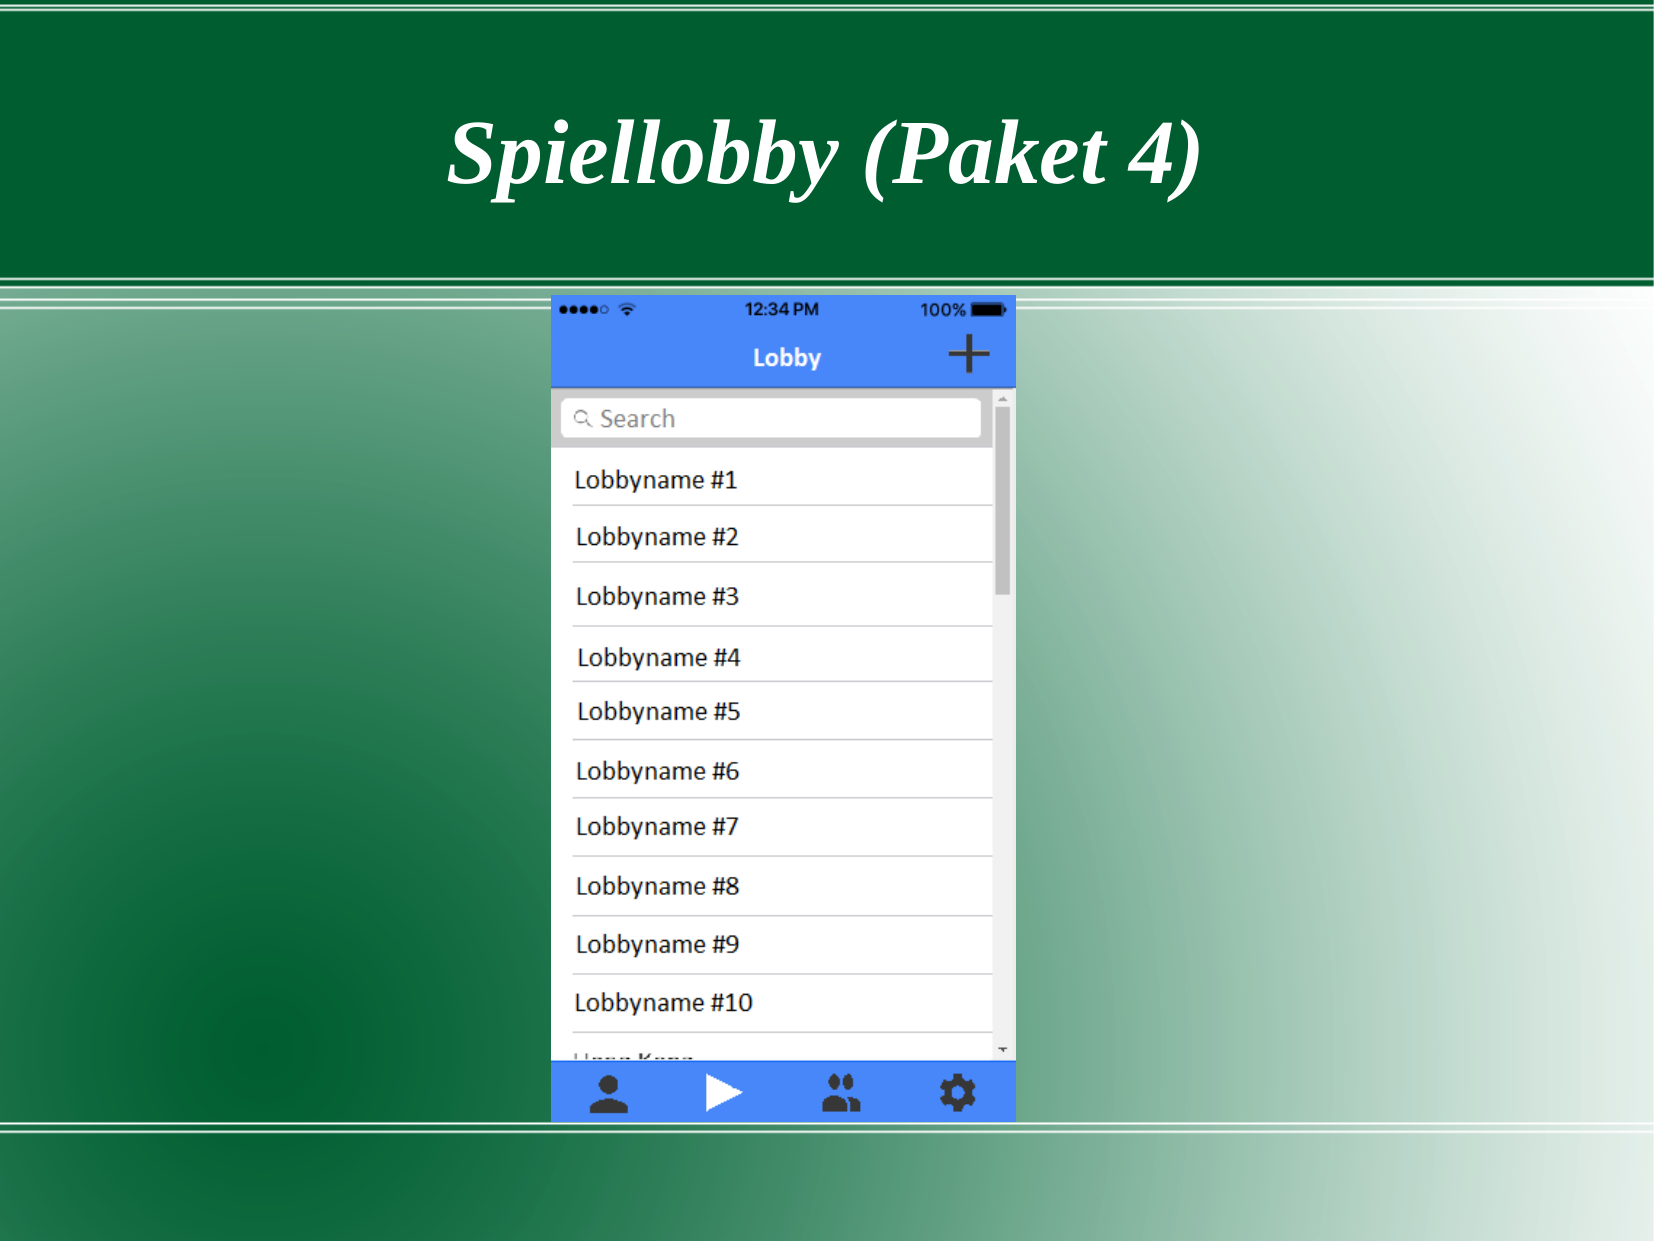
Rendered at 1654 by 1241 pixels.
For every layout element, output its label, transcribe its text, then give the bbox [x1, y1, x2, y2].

picture [0, 0, 1654, 1241]
title Spiellobby (Paket 4) [82, 49, 1571, 257]
